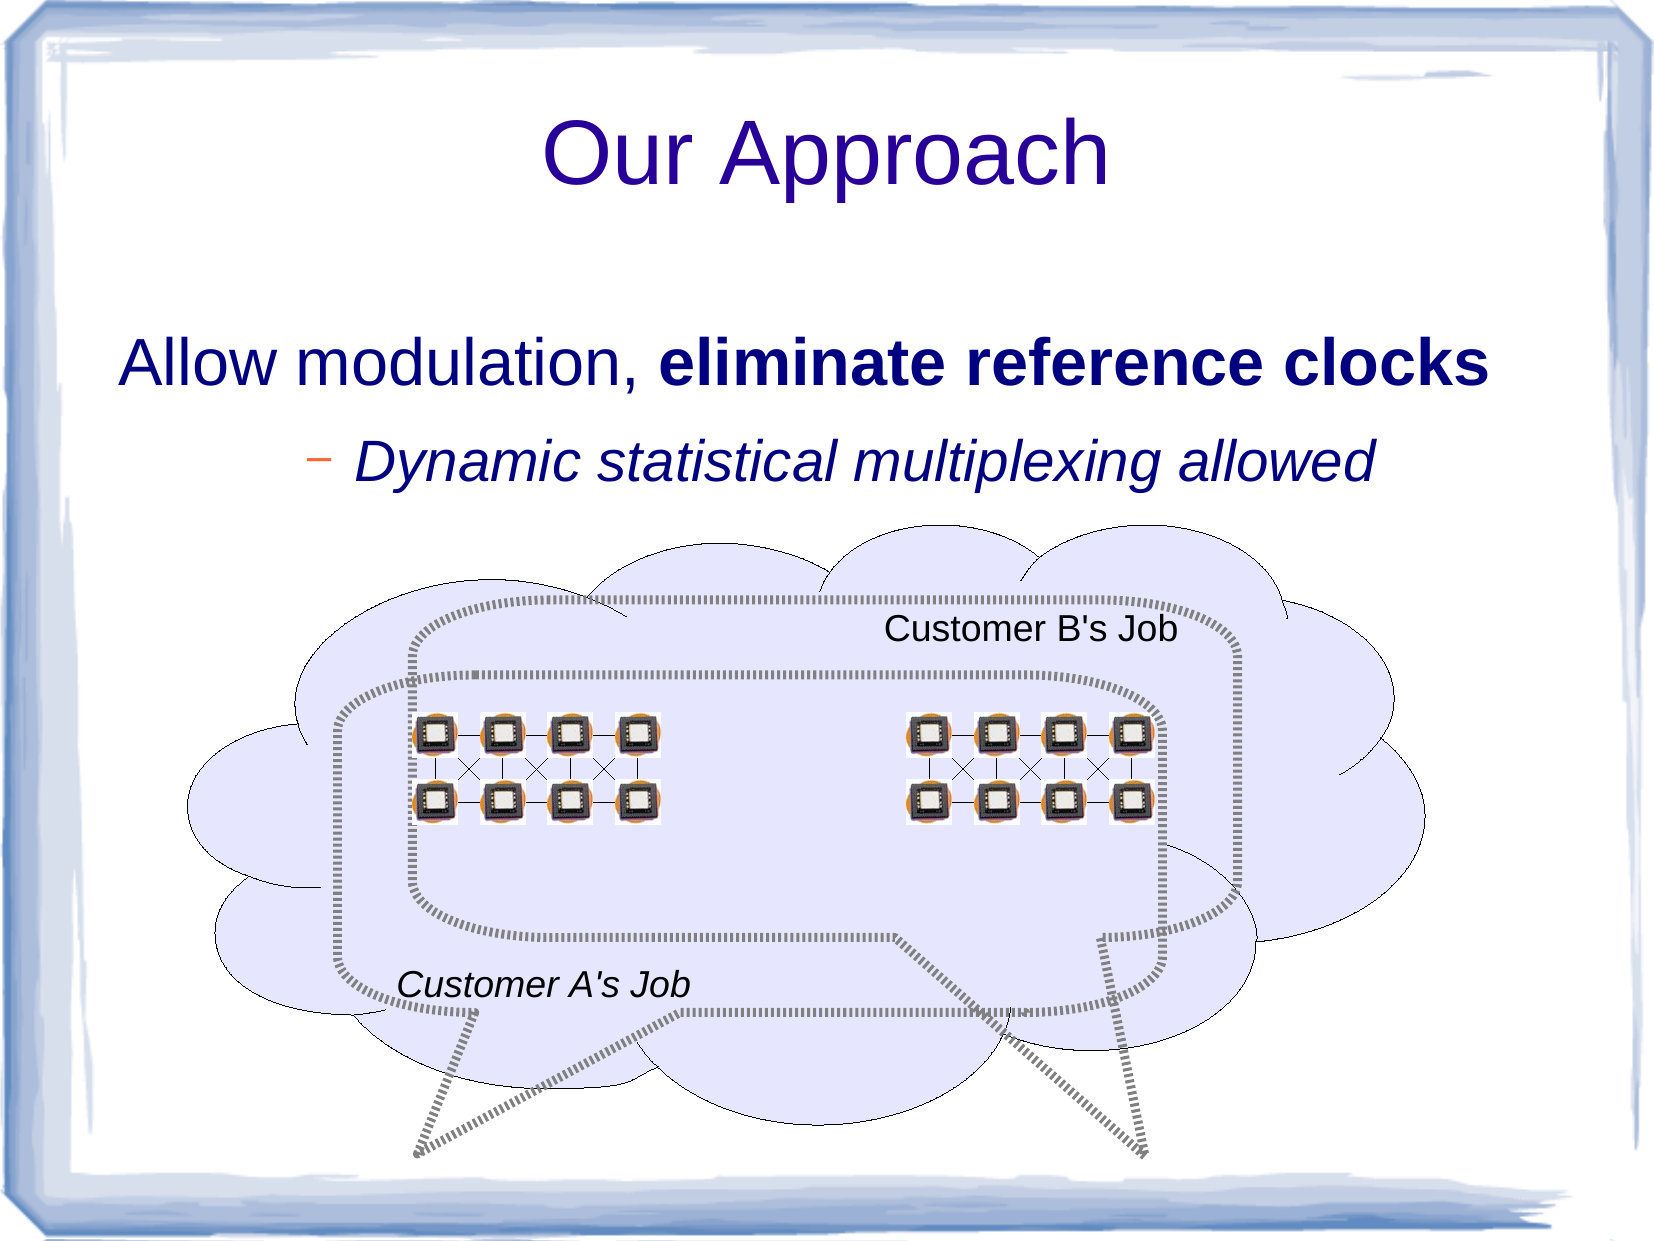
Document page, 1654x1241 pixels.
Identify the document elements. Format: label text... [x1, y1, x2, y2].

list Allow modulation, eliminate reference clocks Dynamic statistical multiplexing allowed [118, 324, 1571, 494]
text_box [187, 525, 1426, 1126]
picture [0, 0, 1654, 1241]
text_box Customer A's Job [337, 955, 751, 1013]
title Our Approach [82, 56, 1571, 250]
text_box Customer B's Job [825, 600, 1238, 657]
